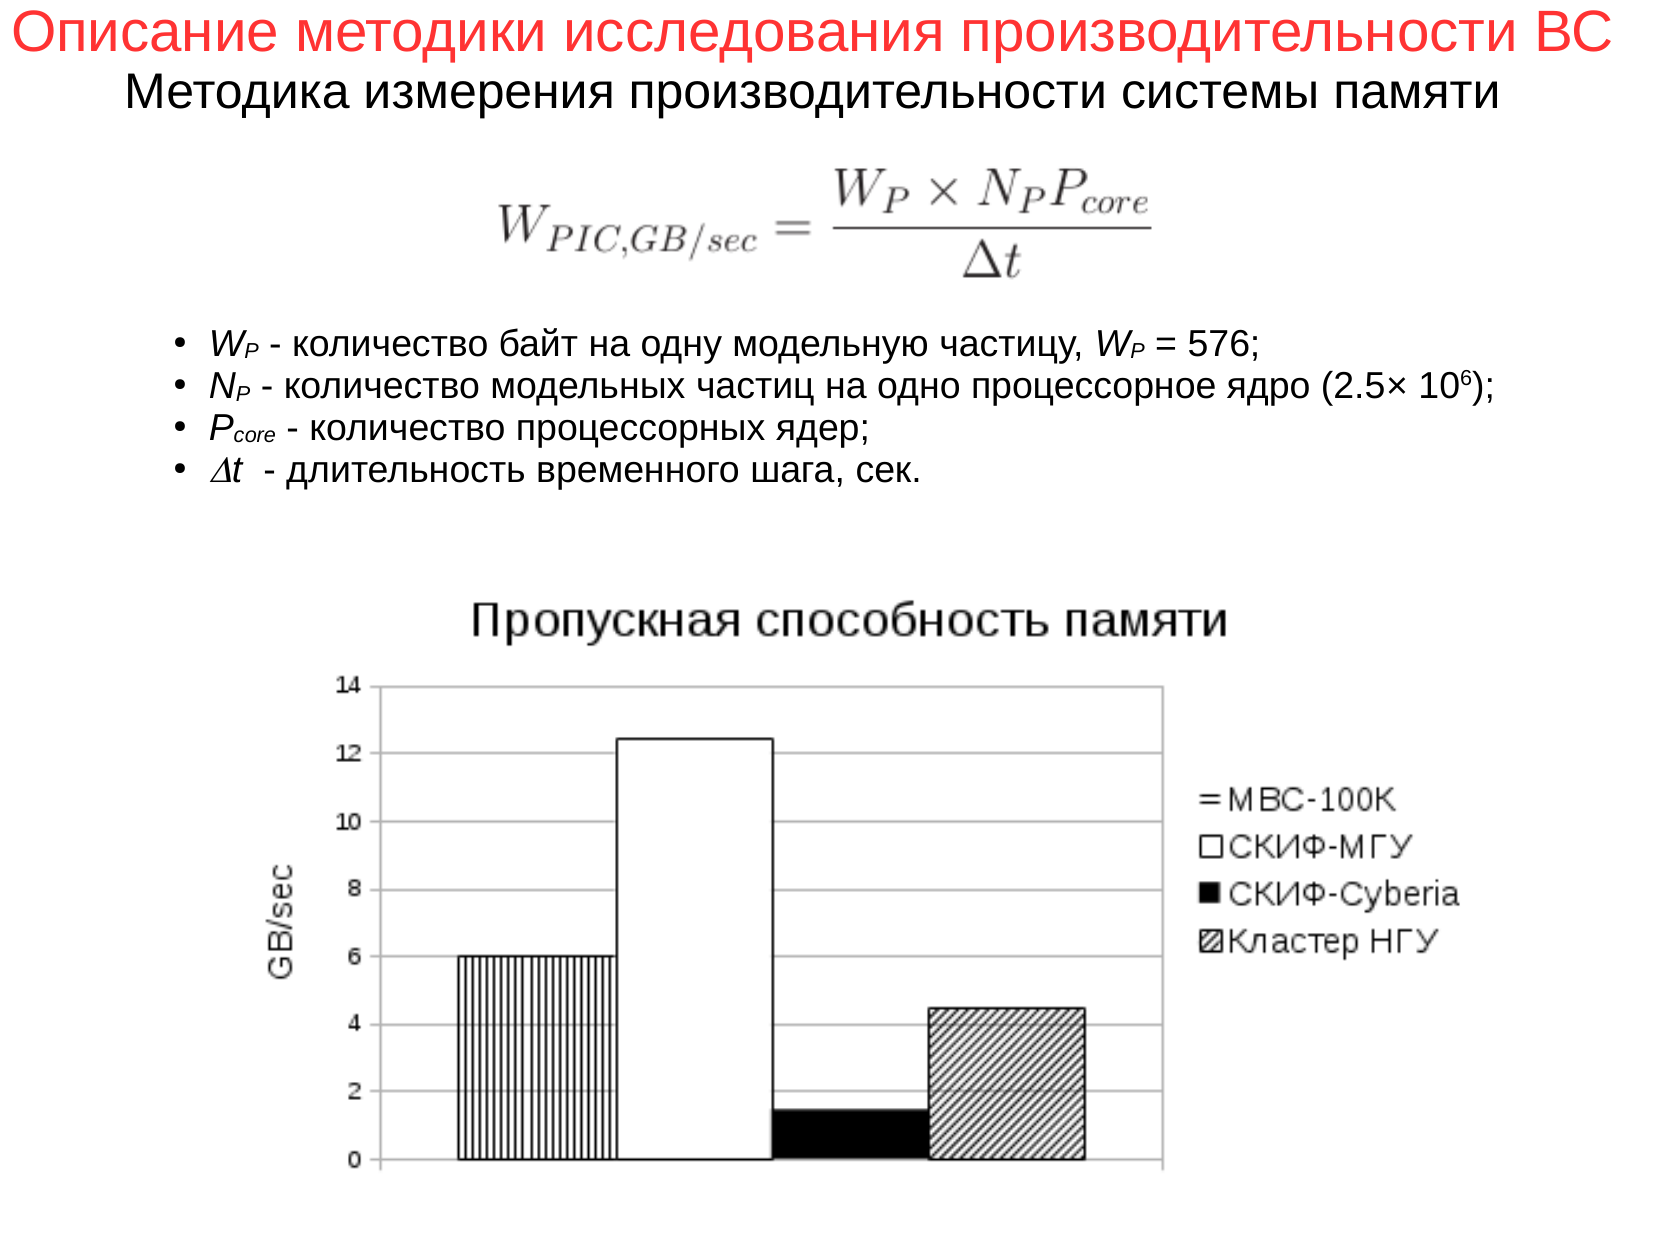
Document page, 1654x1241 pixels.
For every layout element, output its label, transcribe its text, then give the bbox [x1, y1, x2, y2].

text_box WP - количество байт на одну модельную частицу, WP = 576; NP - количество модельных частиц на одно процессорное ядро (2.5× 106); Pcore - количество процессорных ядер; Dt - длительность временного шага, сек. [158, 315, 1532, 544]
picture [443, 163, 1216, 315]
picture [217, 554, 1486, 1186]
title Описание методики исследования производительности ВС Методика измерения производительности системы памяти [0, 0, 1636, 163]
